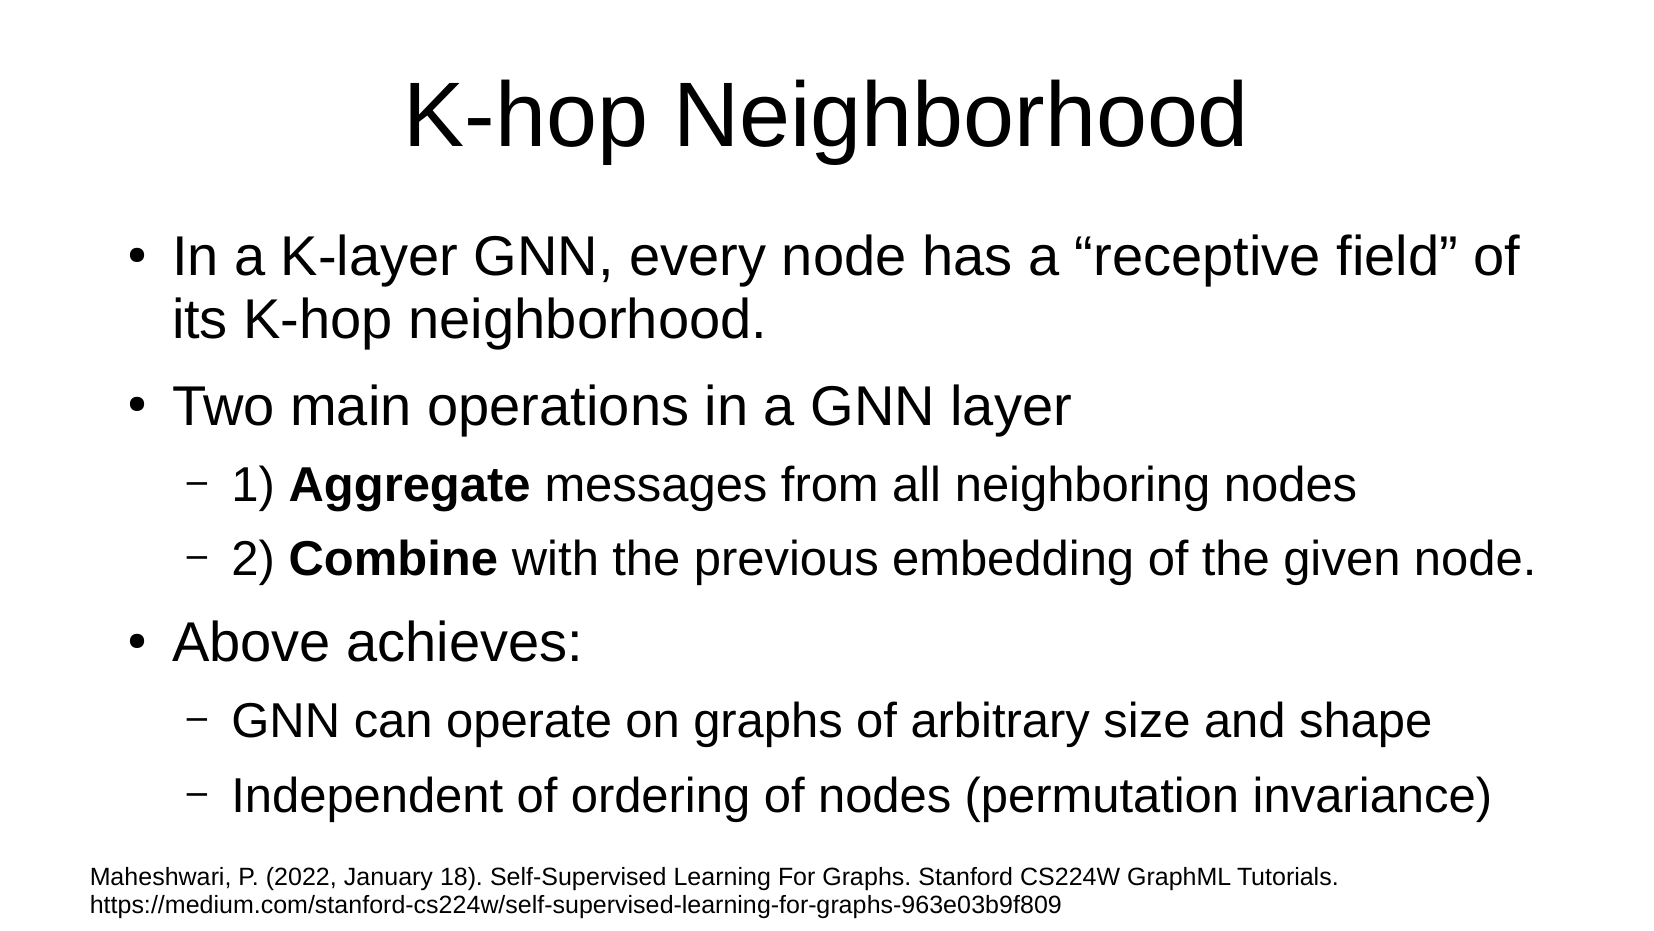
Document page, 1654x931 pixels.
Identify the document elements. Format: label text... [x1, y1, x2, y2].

list In a K-layer GNN, every node has a “receptive field” of its K-hop neighborhood. Two main operations in a GNN layer 1) Aggregate messages from all neighboring nodes 2) Combine with the previous embedding of the given node. Above achieves: GNN can operate on graphs of arbitrary size and shape Independent of ordering of nodes (permutation invariance) [112, 225, 1564, 855]
text_box Maheshwari, P. (2022, January 18). Self-Supervised Learning For Graphs. Stanford CS224W GraphML Tutorials. https://medium.com/stanford-cs224w/self-supervised-learning-for-graphs-963e03b9f809 [75, 855, 1651, 931]
title K-hop Neighborhood [82, 37, 1571, 193]
